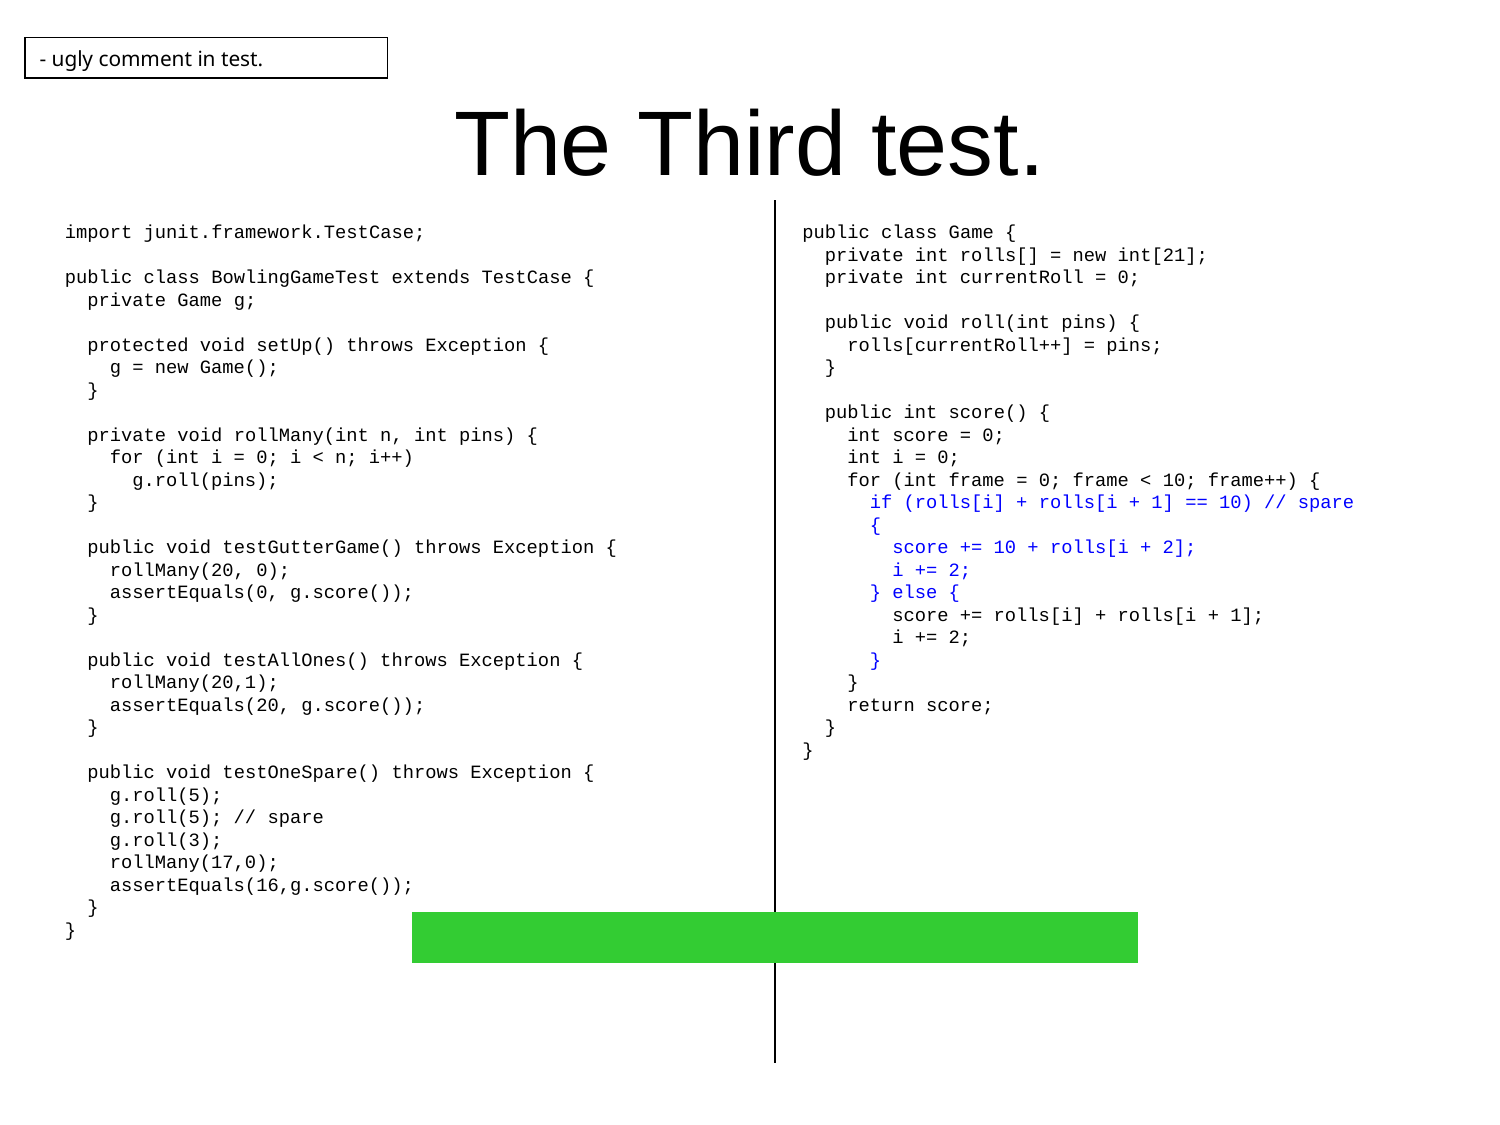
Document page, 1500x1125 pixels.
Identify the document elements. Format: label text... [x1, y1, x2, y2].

title The Third test. [75, 45, 1426, 233]
text_box import junit.framework.TestCase; public class BowlingGameTest extends TestCase { private Game g; protected void setUp() throws Exception { g = new Game(); } private void rollMany(int n, int pins) { for (int i = 0; i < n; i++) g.roll(pins); } public void testGutterGame() throws Exception { rollMany(20, 0); assertEquals(0, g.score()); } public void testAllOnes() throws Exception { rollMany(20,1); assertEquals(20, g.score()); } public void testOneSpare() throws Exception { g.roll(5); g.roll(5); // spare g.roll(3); rollMany(17,0); assertEquals(16,g.score()); } } [50, 212, 713, 948]
text_box - ugly comment in test. [24, 37, 388, 78]
text_box public class Game { private int rolls[] = new int[21]; private int currentRoll = 0; public void roll(int pins) { rolls[currentRoll++] = pins; } public int score() { int score = 0; int i = 0; for (int frame = 0; frame < 10; frame++) { if (rolls[i] + rolls[i + 1] == 10) // spare { score += 10 + rolls[i + 2]; i += 2; } else { score += rolls[i] + rolls[i + 1]; i += 2; } } return score; } } [787, 212, 1451, 768]
text_box [412, 912, 1138, 963]
